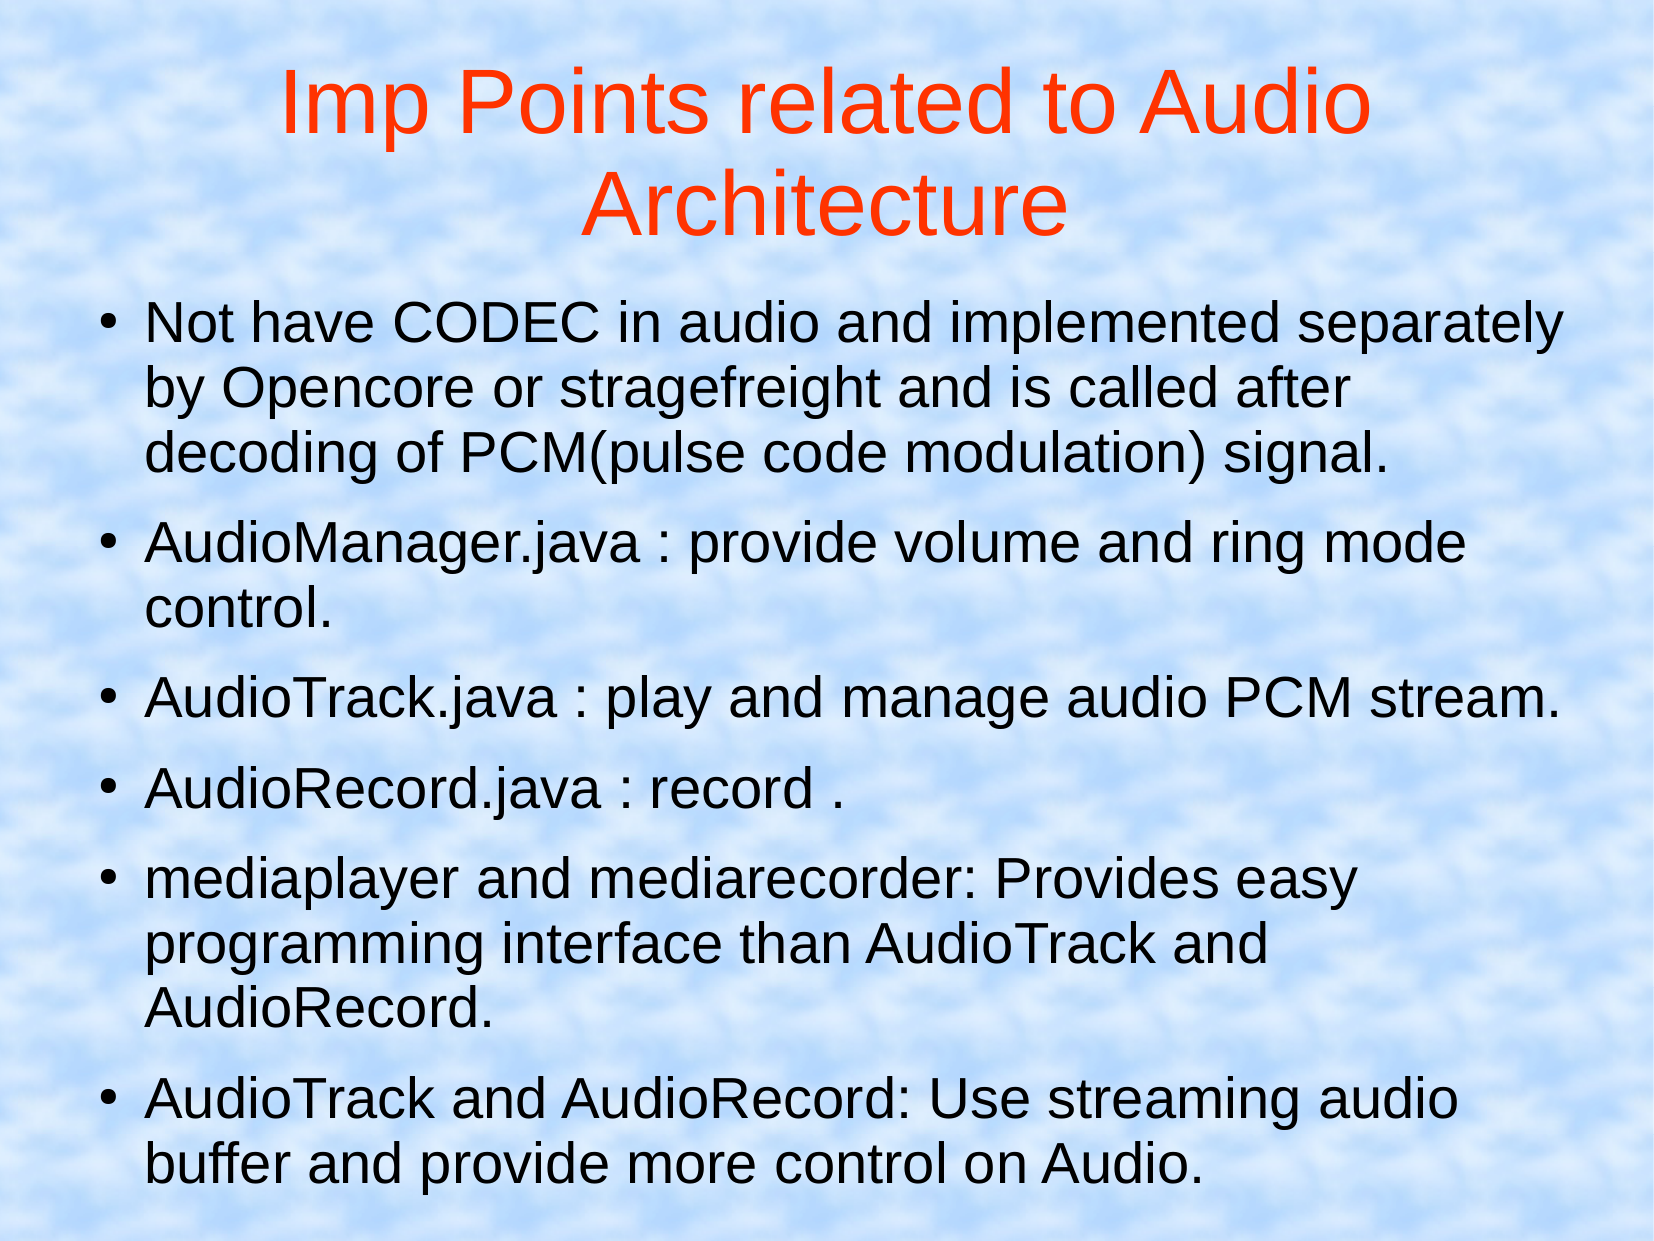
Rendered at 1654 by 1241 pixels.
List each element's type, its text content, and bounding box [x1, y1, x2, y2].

picture [0, 0, 1654, 1241]
title Imp Points related to Audio Architecture [82, 49, 1571, 257]
list Not have CODEC in audio and implemented separately by Opencore or stragefreight and is called after decoding of PCM(pulse code modulation) signal. AudioManager.java : provide volume and ring mode control. AudioTrack.java : play and manage audio PCM stream. AudioRecord.java : record . mediaplayer and mediarecorder: Provides easy programming interface than AudioTrack and AudioRecord. AudioTrack and AudioRecord: Use streaming audio buffer and provide more control on Audio. [82, 290, 1571, 1217]
